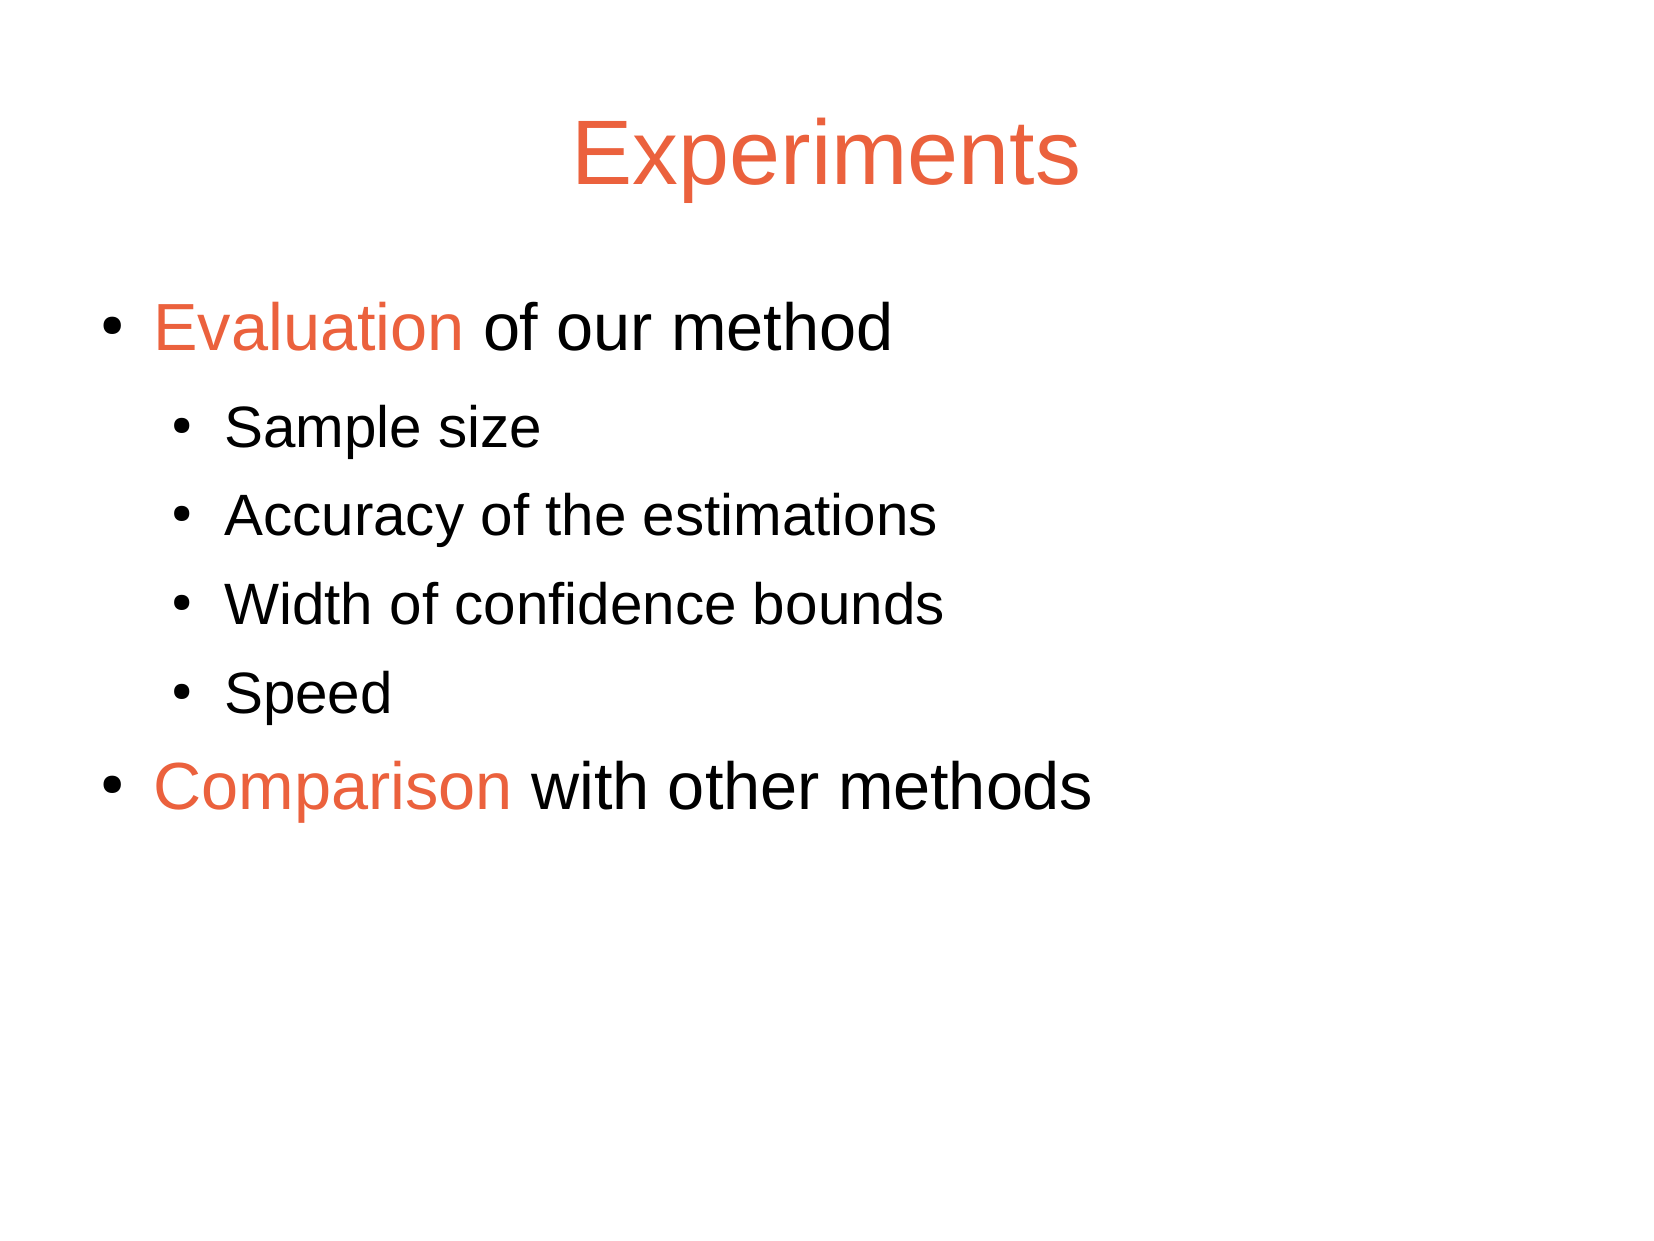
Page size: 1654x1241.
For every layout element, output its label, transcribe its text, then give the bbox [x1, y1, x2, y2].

title Experiments [82, 49, 1571, 257]
list Evaluation of our method Sample size Accuracy of the estimations Width of confidence bounds Speed Comparison with other methods [82, 290, 1571, 1109]
